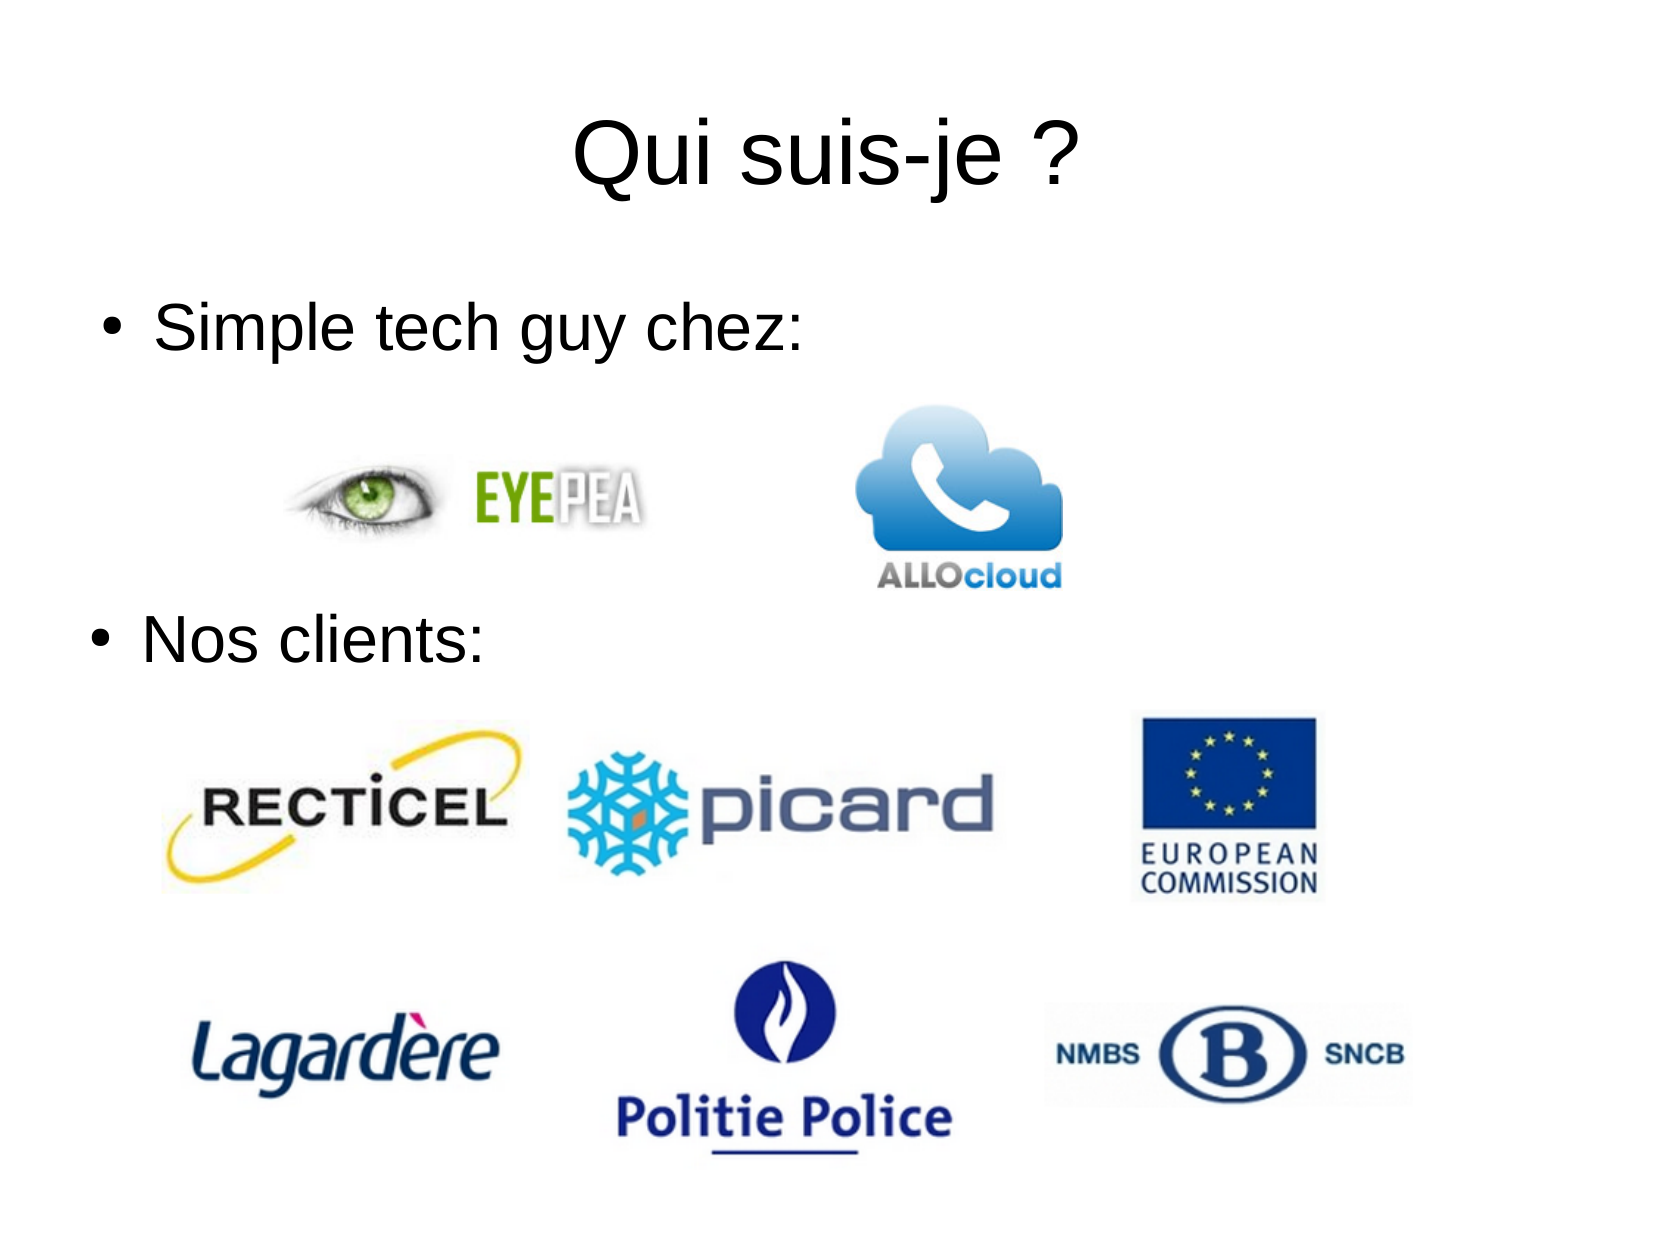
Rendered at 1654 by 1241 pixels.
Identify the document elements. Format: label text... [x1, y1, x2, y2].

title Qui suis-je ? [82, 49, 1571, 257]
list Simple tech guy chez: [82, 290, 1571, 615]
picture [153, 698, 1426, 1193]
picture [283, 454, 657, 548]
picture [854, 402, 1063, 591]
list Nos clients: [70, 602, 1559, 927]
